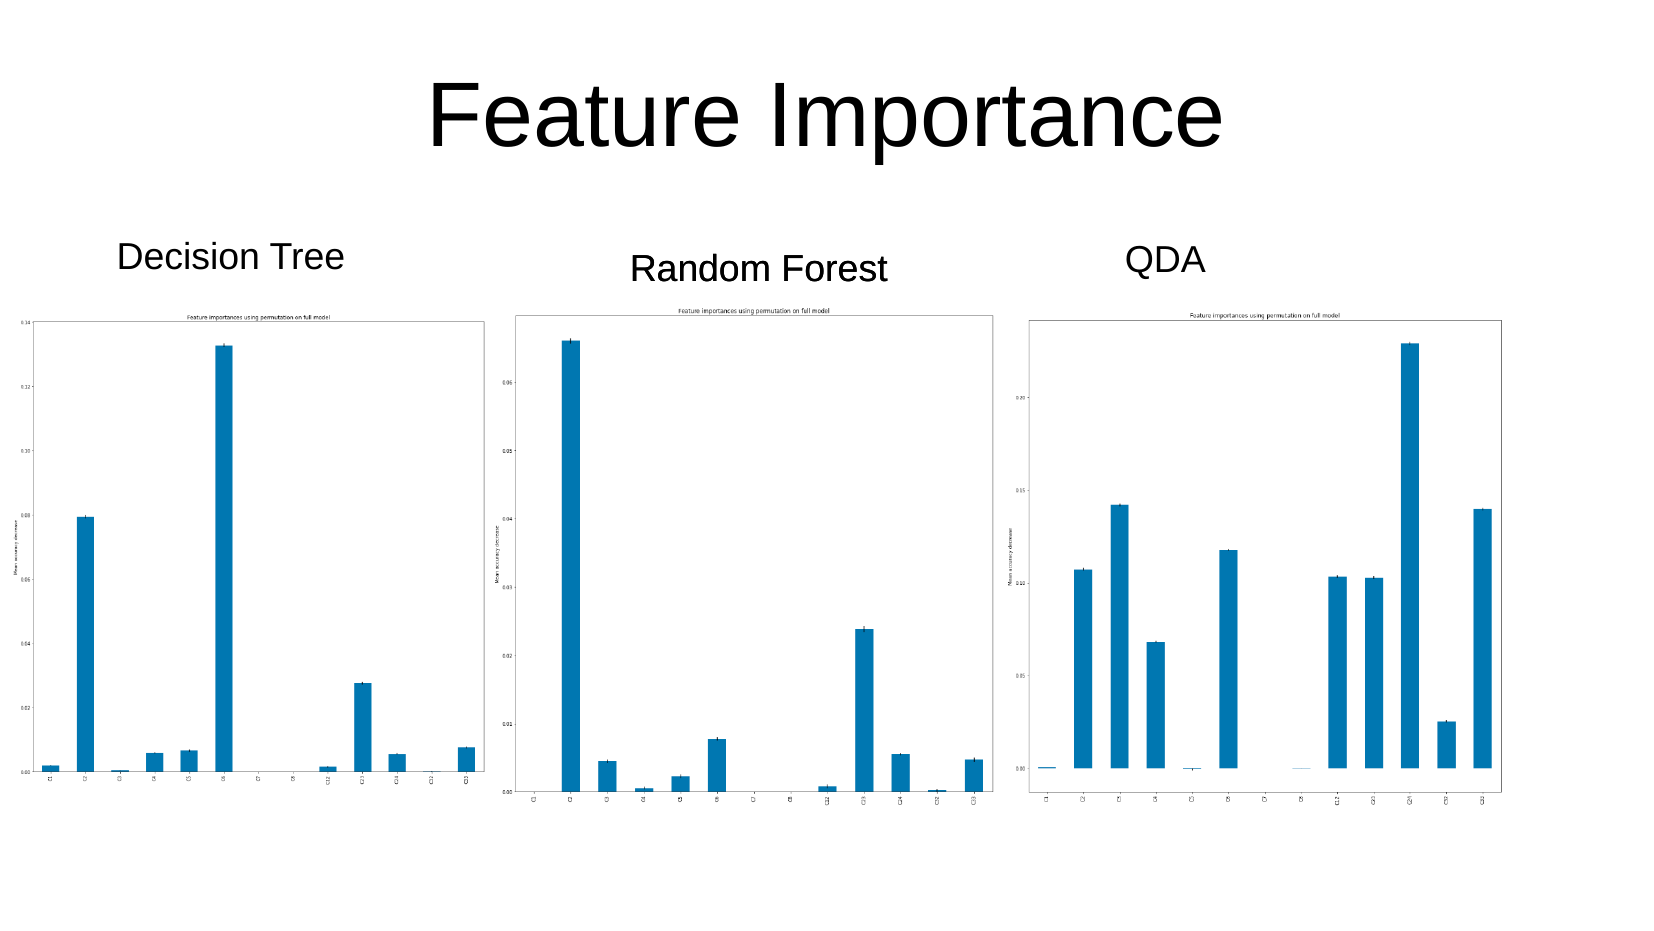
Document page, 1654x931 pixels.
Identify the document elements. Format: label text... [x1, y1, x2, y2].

picture [12, 308, 1516, 811]
text_box QDA [1110, 231, 1411, 308]
title Feature Importance [82, 37, 1571, 193]
text_box Decision Tree [101, 228, 361, 286]
text_box Random Forest [615, 240, 916, 339]
